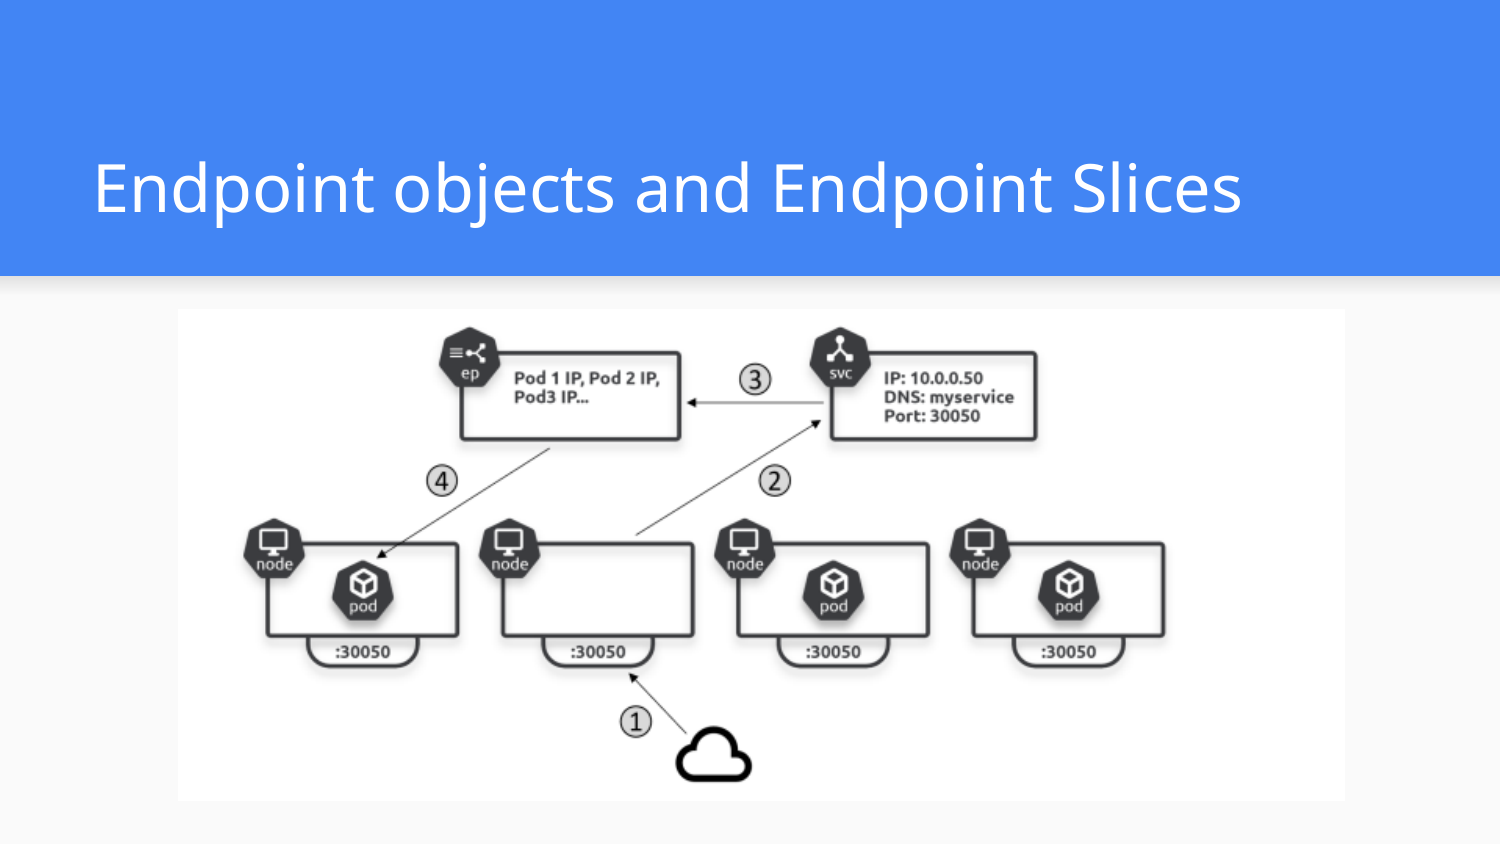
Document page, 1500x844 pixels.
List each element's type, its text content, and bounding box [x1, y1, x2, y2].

title Endpoint objects and Endpoint Slices [77, 121, 1427, 248]
picture [178, 309, 1345, 801]
